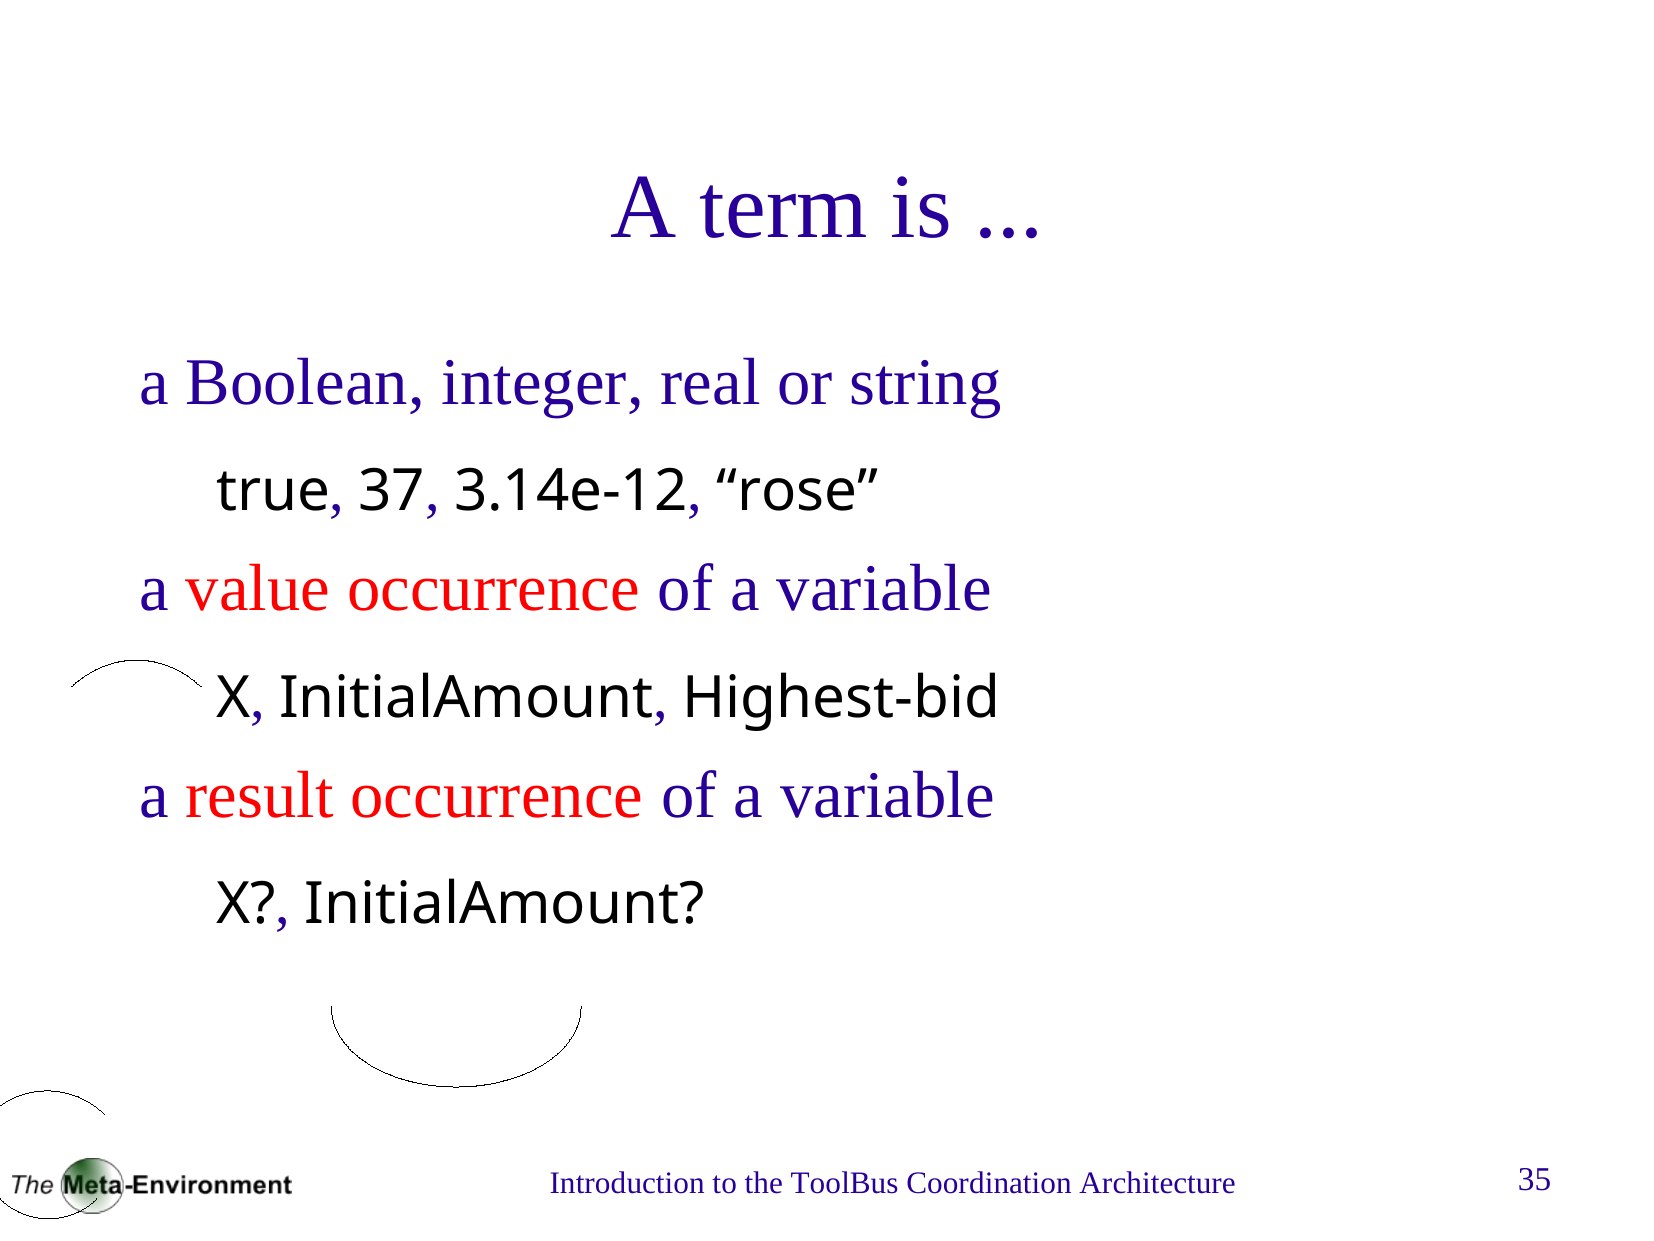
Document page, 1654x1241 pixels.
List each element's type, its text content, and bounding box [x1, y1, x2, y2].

title A term is ... [121, 102, 1534, 311]
picture [12, 1158, 292, 1214]
list a Boolean, integer, real or string true, 37, 3.14e-12, “rose” a value occurrence of a variable X, InitialAmount, Highest-bid a result occurrence of a variable X?, InitialAmount? [121, 344, 1534, 1127]
